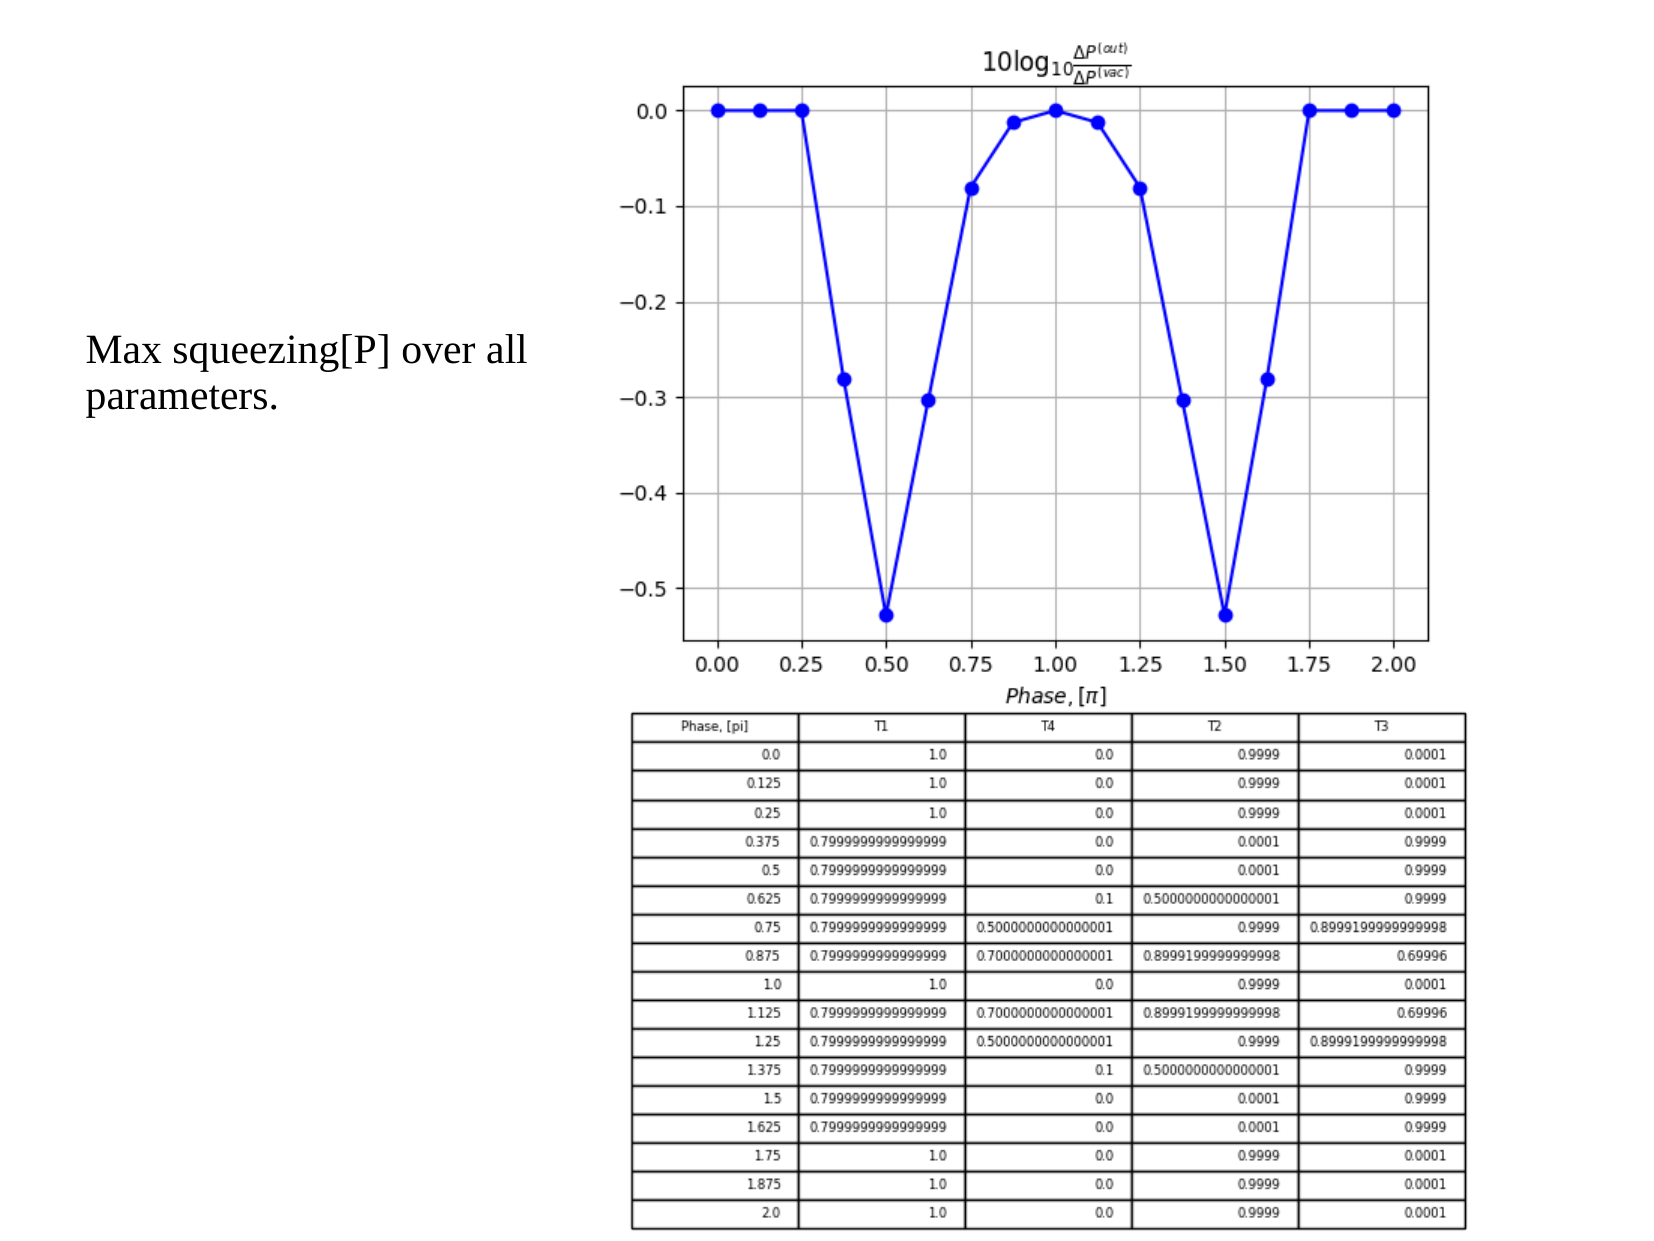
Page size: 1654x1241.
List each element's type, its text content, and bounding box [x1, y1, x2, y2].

picture [531, 0, 1524, 1241]
text_box Max squeezing[P] over all parameters. [70, 318, 556, 438]
